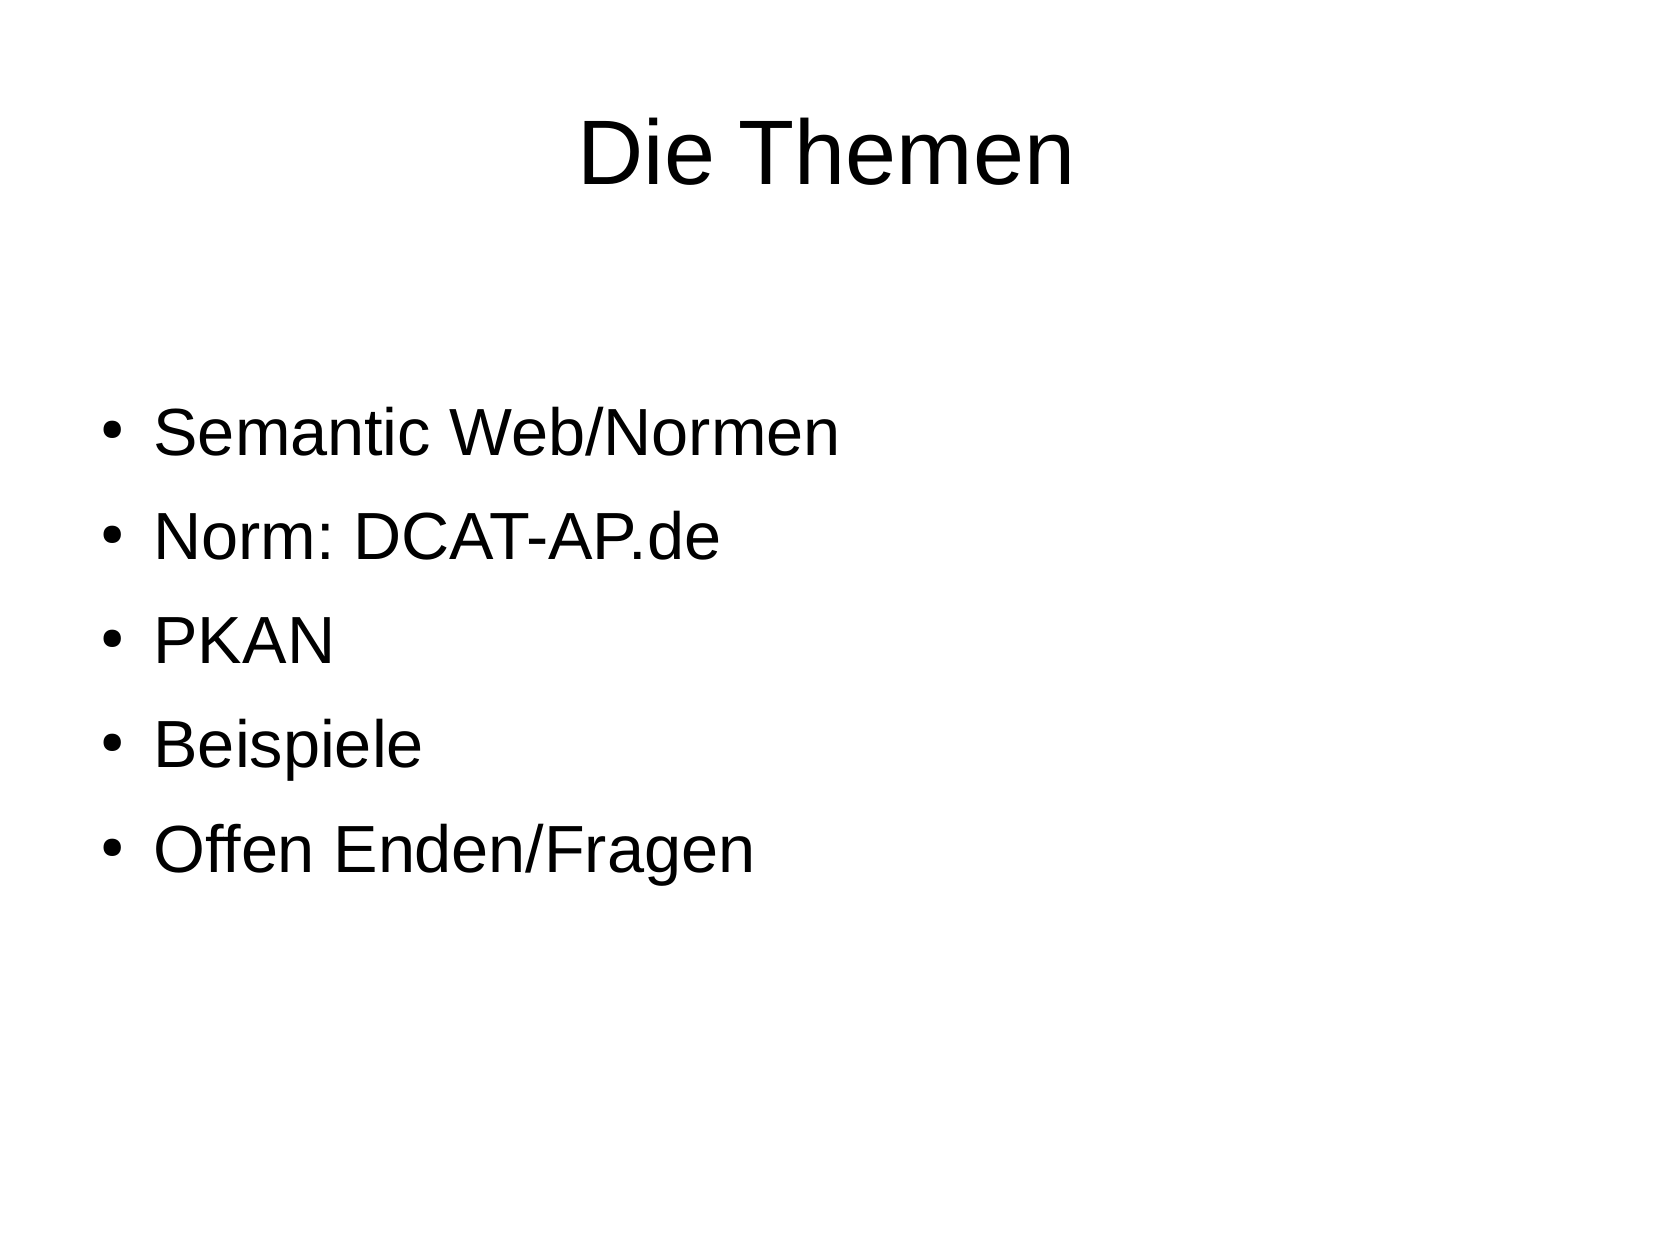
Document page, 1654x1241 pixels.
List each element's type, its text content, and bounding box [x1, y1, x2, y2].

title Die Themen [82, 49, 1571, 257]
list Semantic Web/Normen Norm: DCAT-AP.de PKAN Beispiele Offen Enden/Fragen [82, 290, 1571, 1010]
